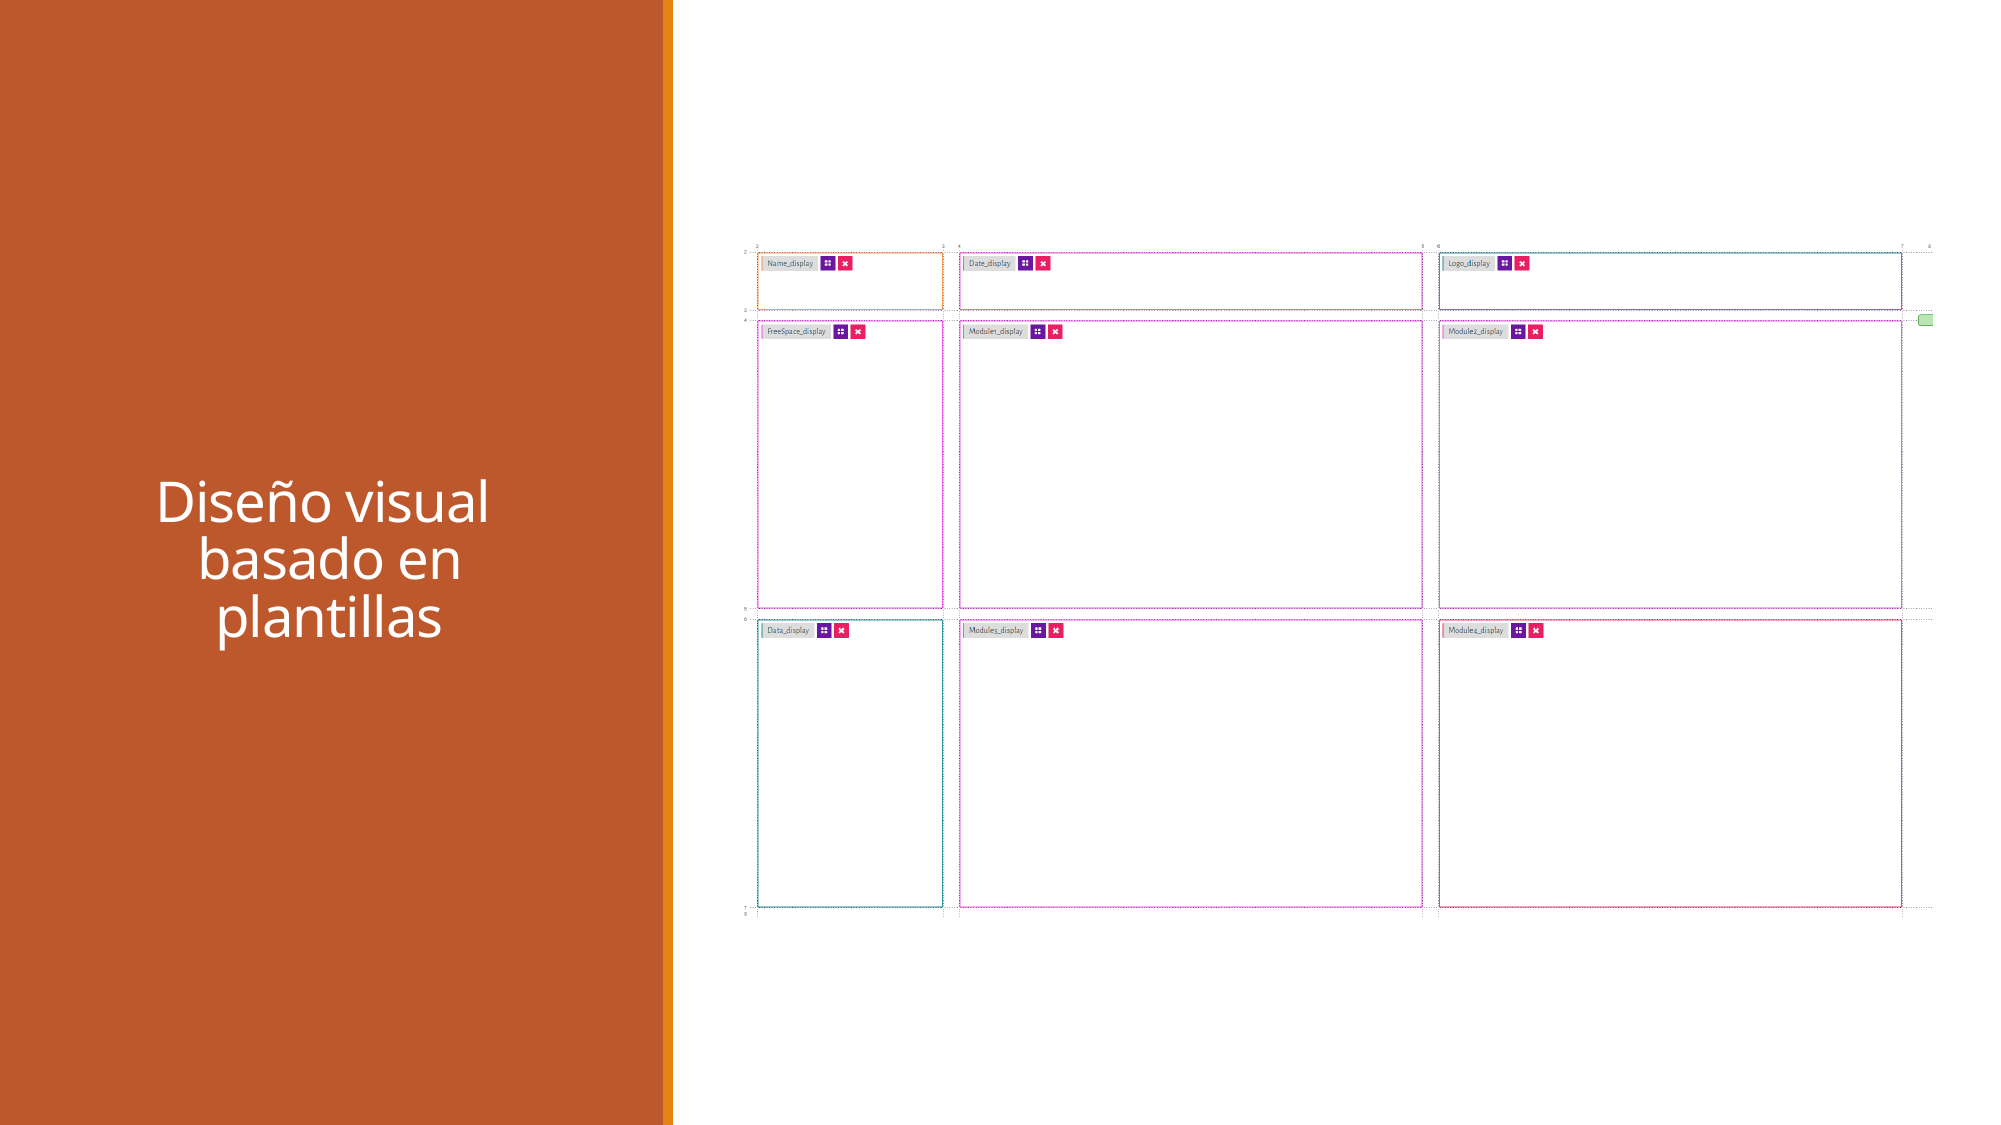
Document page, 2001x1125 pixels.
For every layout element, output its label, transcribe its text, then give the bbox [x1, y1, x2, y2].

title Diseño visual basado en plantillas [67, 468, 593, 657]
picture [743, 243, 1933, 917]
